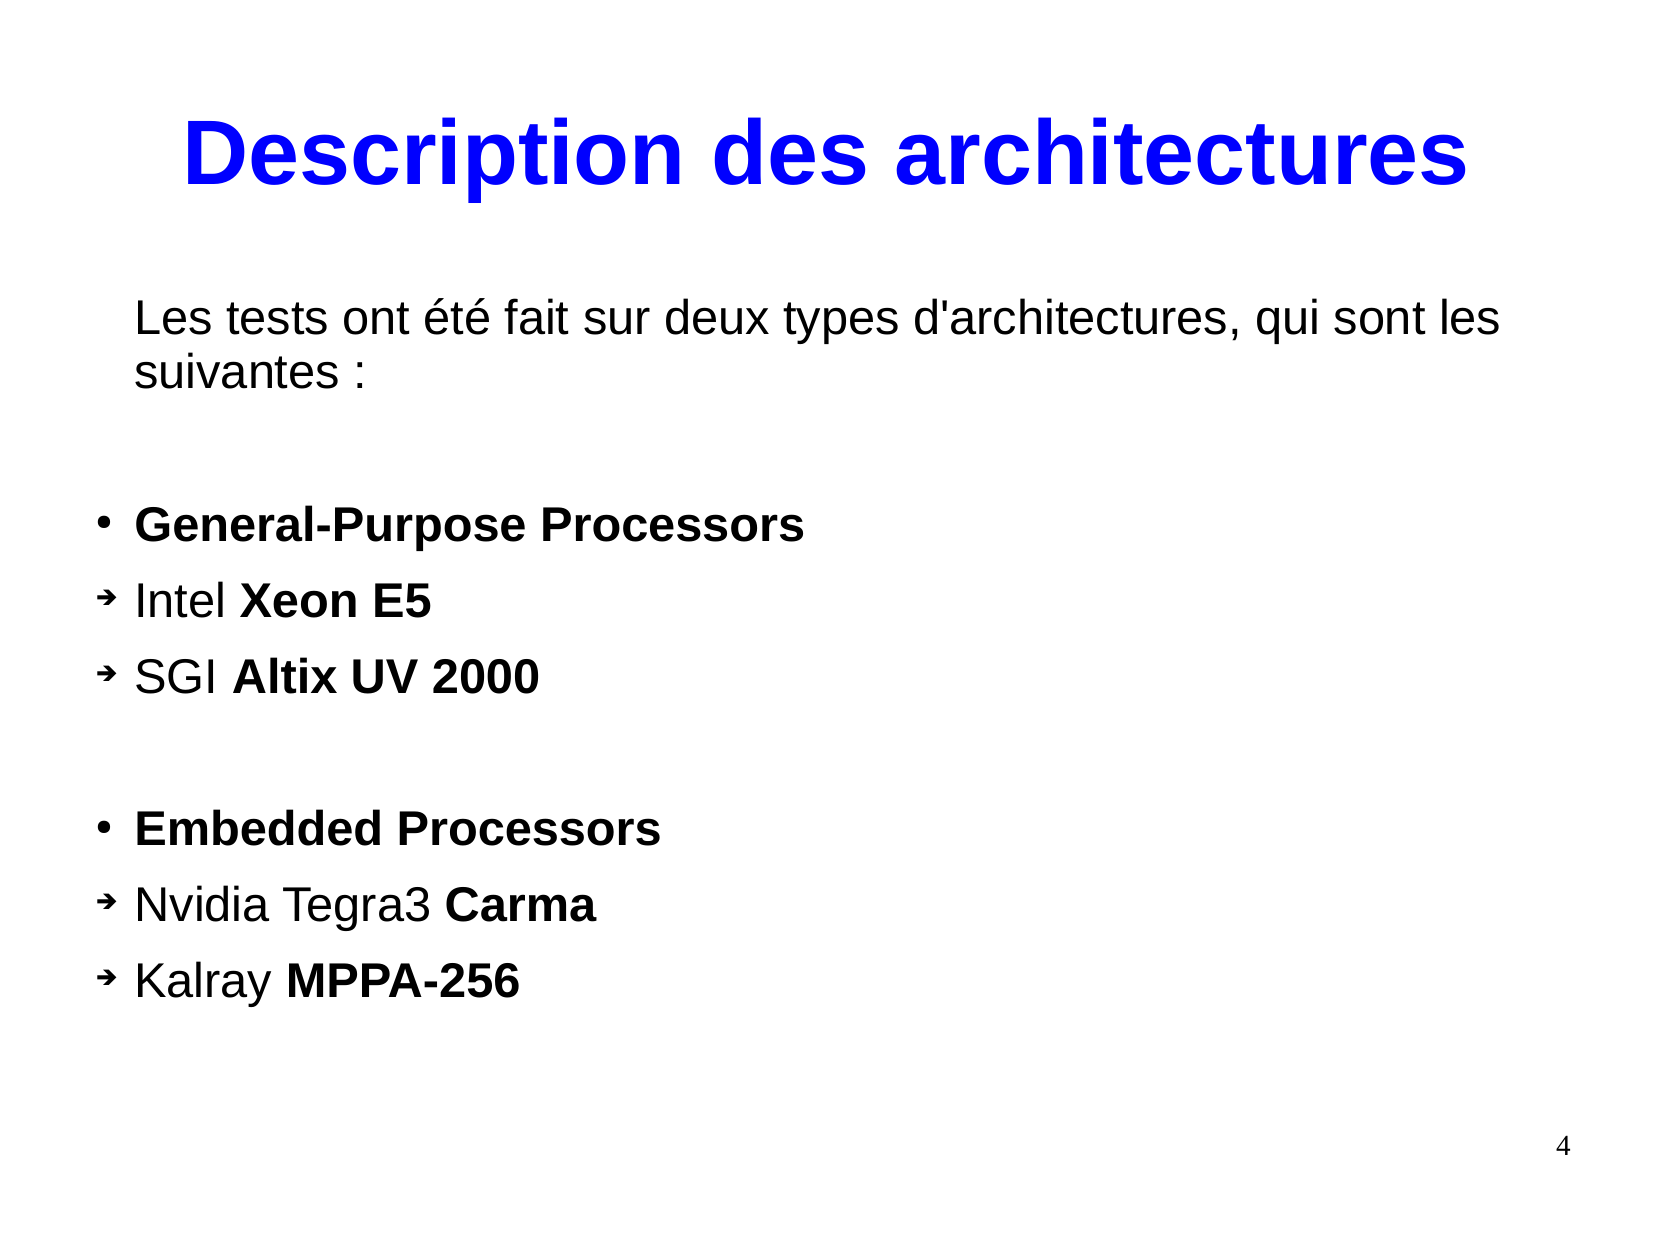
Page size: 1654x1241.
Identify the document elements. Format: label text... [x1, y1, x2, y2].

list Les tests ont été fait sur deux types d'architectures, qui sont les suivantes : General-Purpose Processors Intel Xeon E5 SGI Altix UV 2000 Embedded Processors Nvidia Tegra3 Carma Kalray MPPA-256 [82, 290, 1571, 1010]
title Description des architectures [82, 49, 1571, 257]
